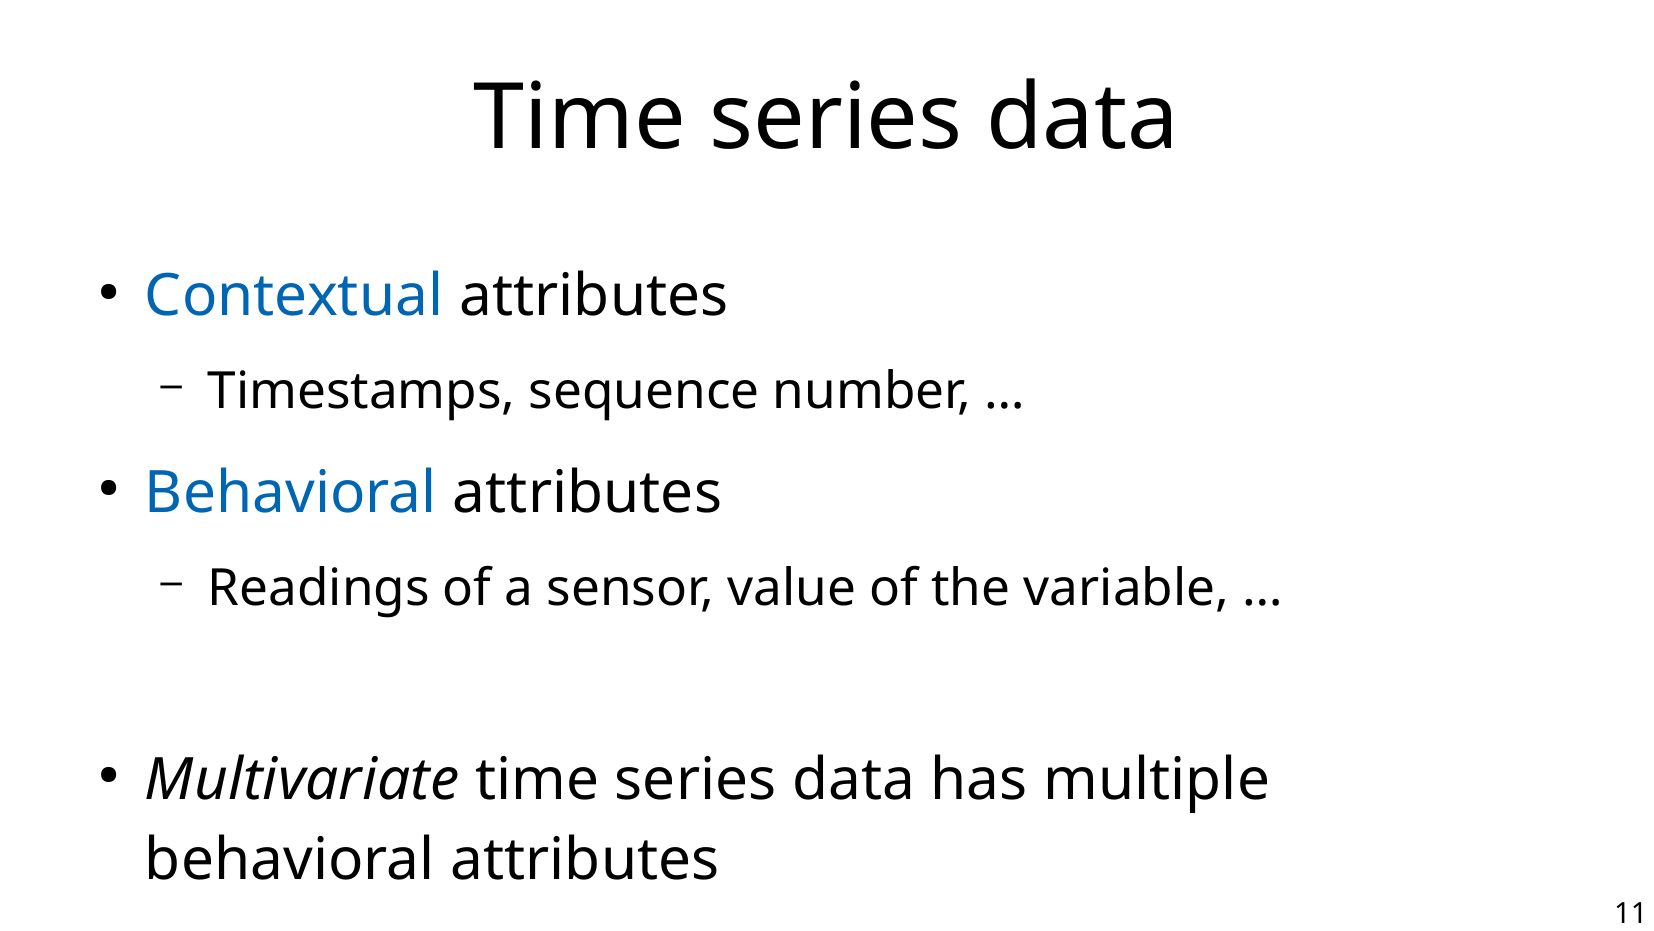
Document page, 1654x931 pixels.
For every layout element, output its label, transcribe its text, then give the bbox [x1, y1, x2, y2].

list Contextual attributes Timestamps, sequence number, … Behavioral attributes Readings of a sensor, value of the variable, … Multivariate time series data has multiple behavioral attributes [82, 253, 1571, 901]
title Time series data [82, 1, 1571, 226]
